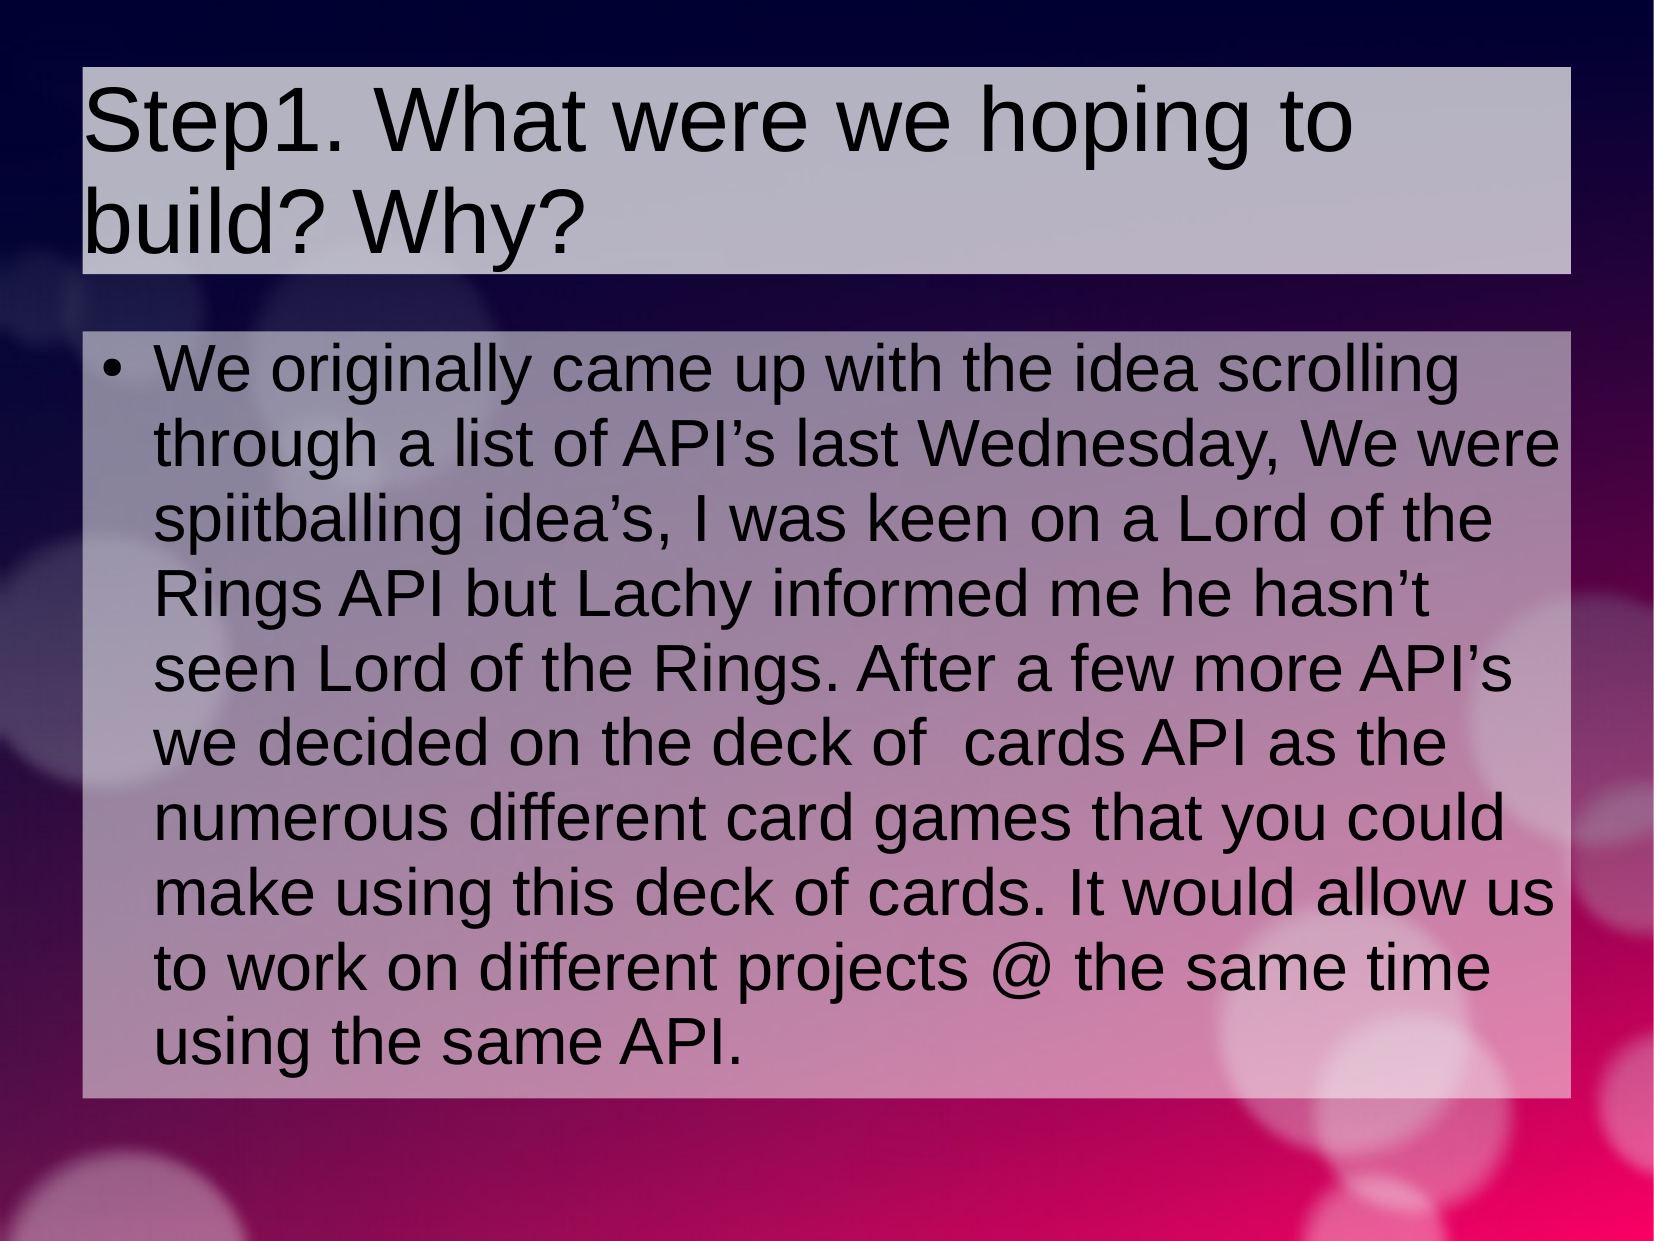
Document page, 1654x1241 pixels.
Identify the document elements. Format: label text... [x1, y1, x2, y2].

picture [0, 0, 1654, 1241]
title Step1. What were we hoping to build? Why? [82, 67, 1571, 275]
list We originally came up with the idea scrolling through a list of API’s last Wednesday, We were spiitballing idea’s, I was keen on a Lord of the Rings API but Lachy informed me he hasn’t seen Lord of the Rings. After a few more API’s we decided on the deck of cards API as the numerous different card games that you could make using this deck of cards. It would allow us to work on different projects @ the same time using the same API. [82, 331, 1571, 1099]
